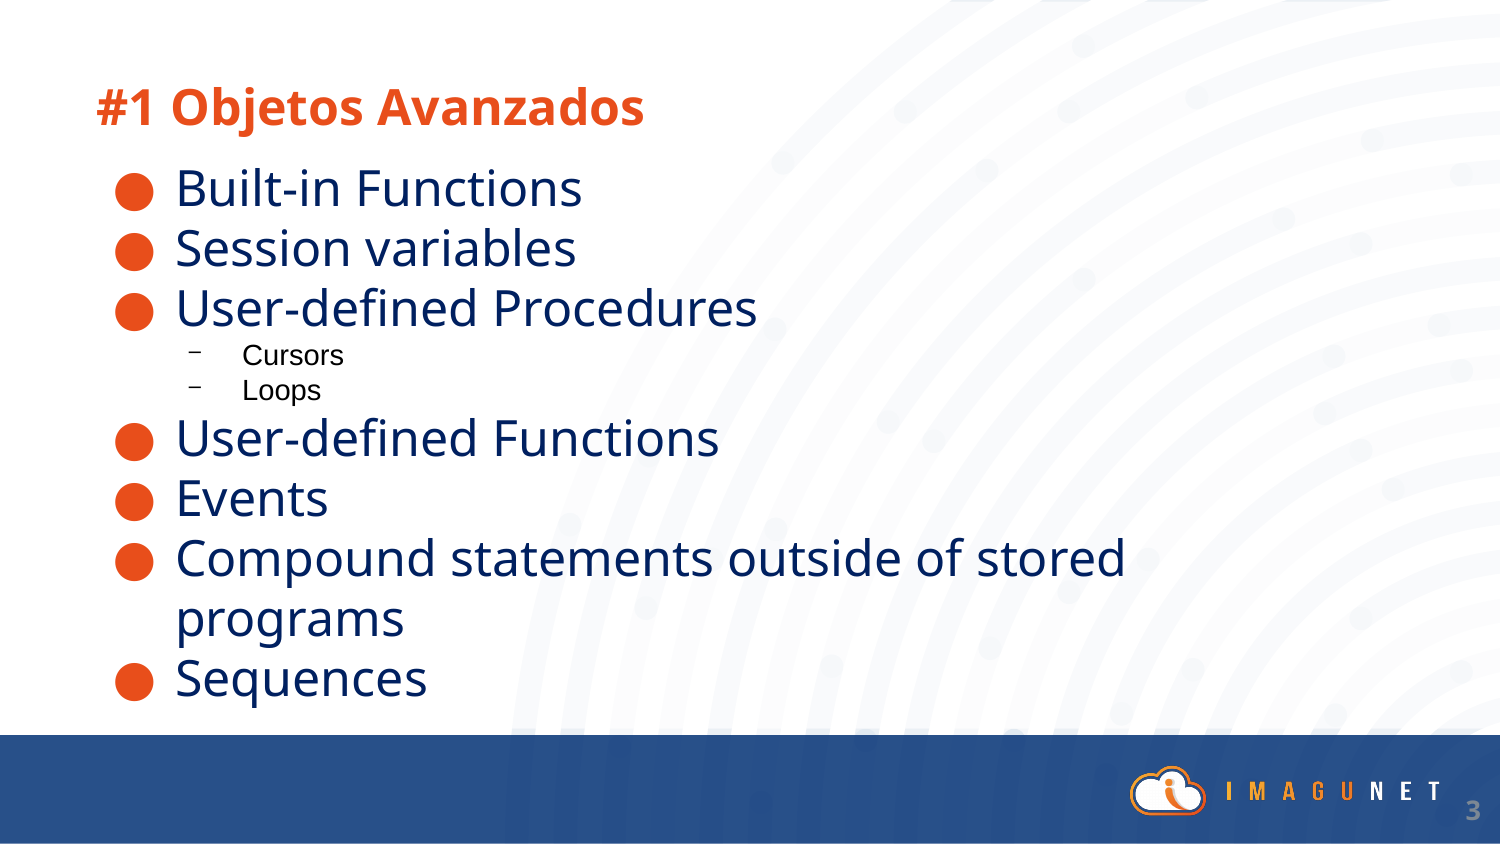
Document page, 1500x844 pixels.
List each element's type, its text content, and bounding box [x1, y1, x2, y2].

title #1 Objetos Avanzados [96, 71, 1317, 137]
slide_number 5 [1391, 779, 1482, 844]
list Built-in Functions Session variables User-defined Procedures Cursors Loops User-defined Functions Events Compound statements outside of stored programs Sequences [100, 156, 1320, 652]
picture [1104, 727, 1440, 844]
